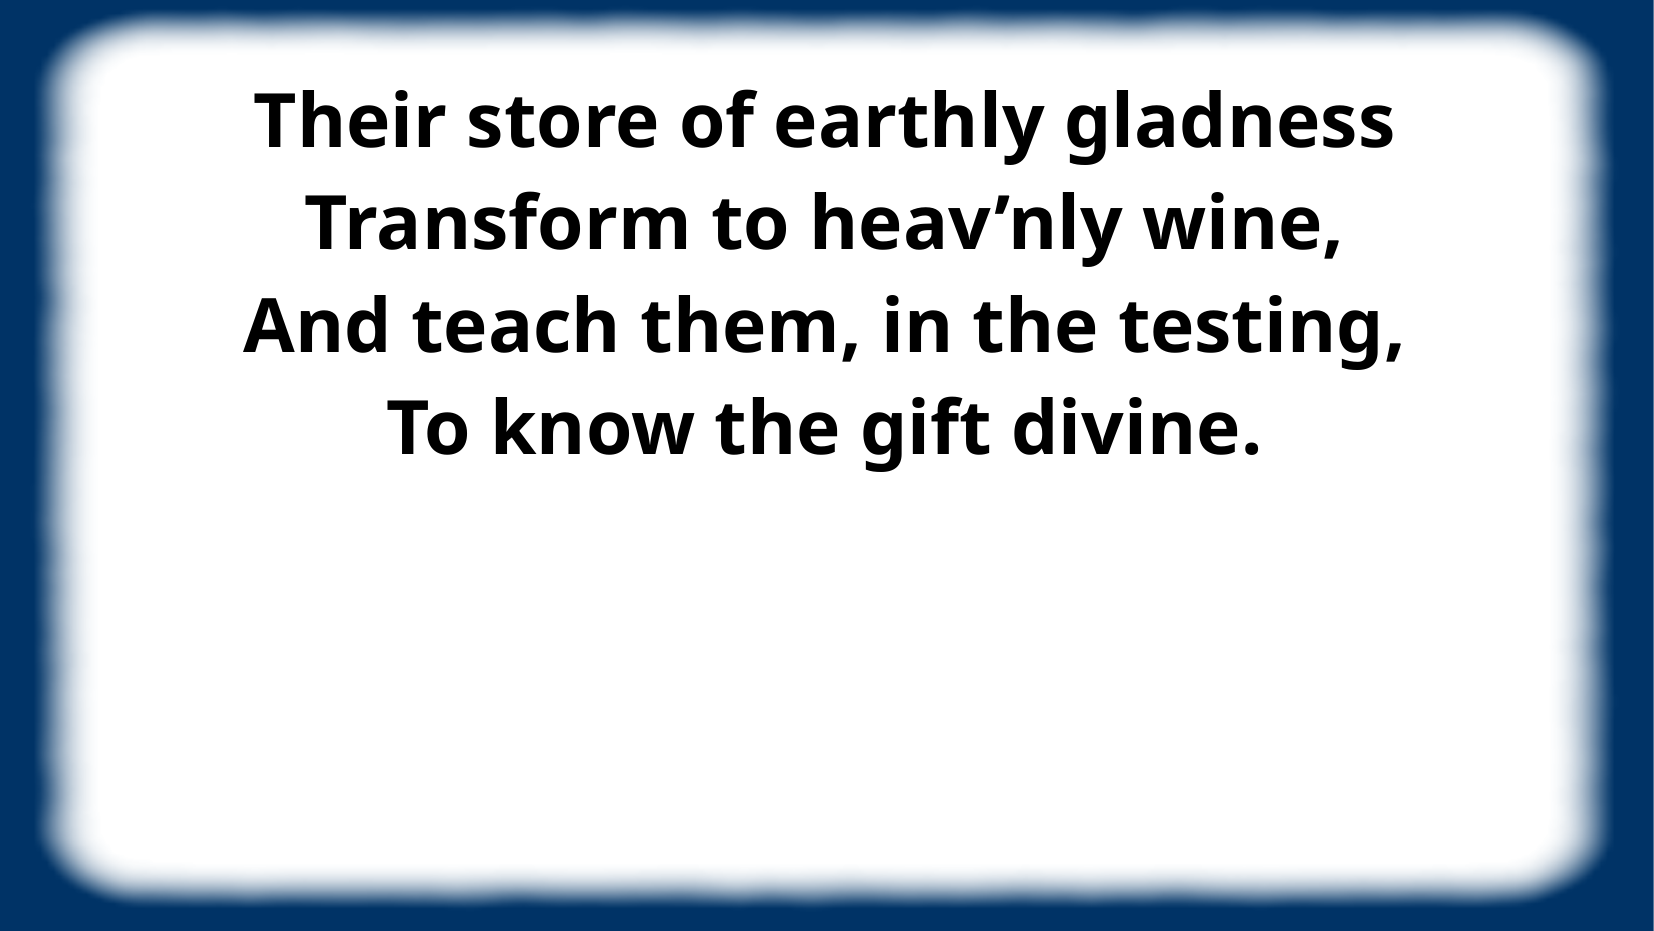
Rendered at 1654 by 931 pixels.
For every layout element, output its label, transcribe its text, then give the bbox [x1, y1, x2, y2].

picture [0, 0, 1654, 931]
text_box Their store of earthly gladness Transform to heav’nly wine, And teach them, in the testing, To know the gift divine. [105, 60, 1546, 496]
